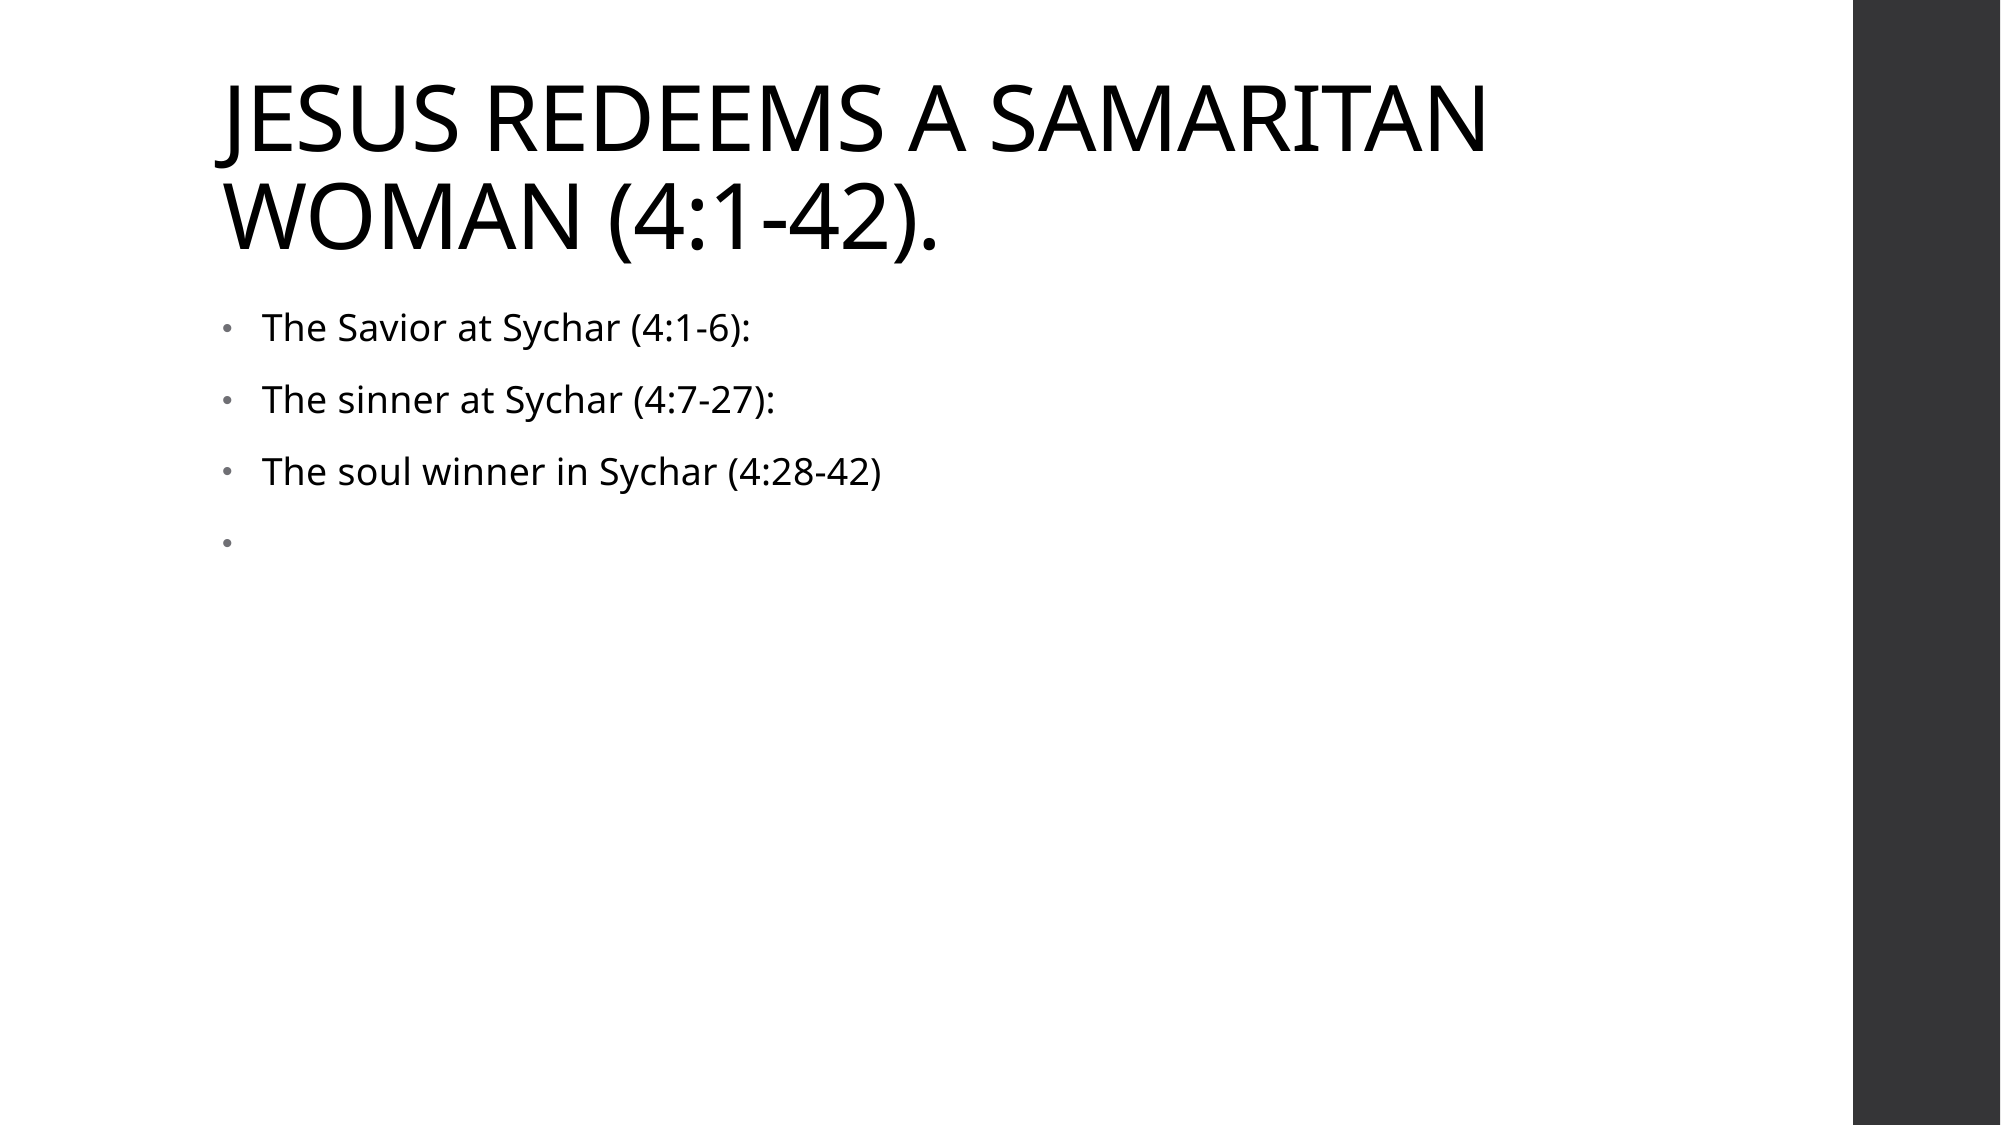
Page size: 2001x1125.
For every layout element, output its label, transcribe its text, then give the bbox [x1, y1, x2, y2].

list The Savior at Sychar (4:1-6): The sinner at Sychar (4:7-27): The soul winner in Sychar (4:28-42) [206, 299, 1617, 1014]
title JESUS REDEEMS A SAMARITAN WOMAN (4:1-42). [206, 60, 1797, 278]
